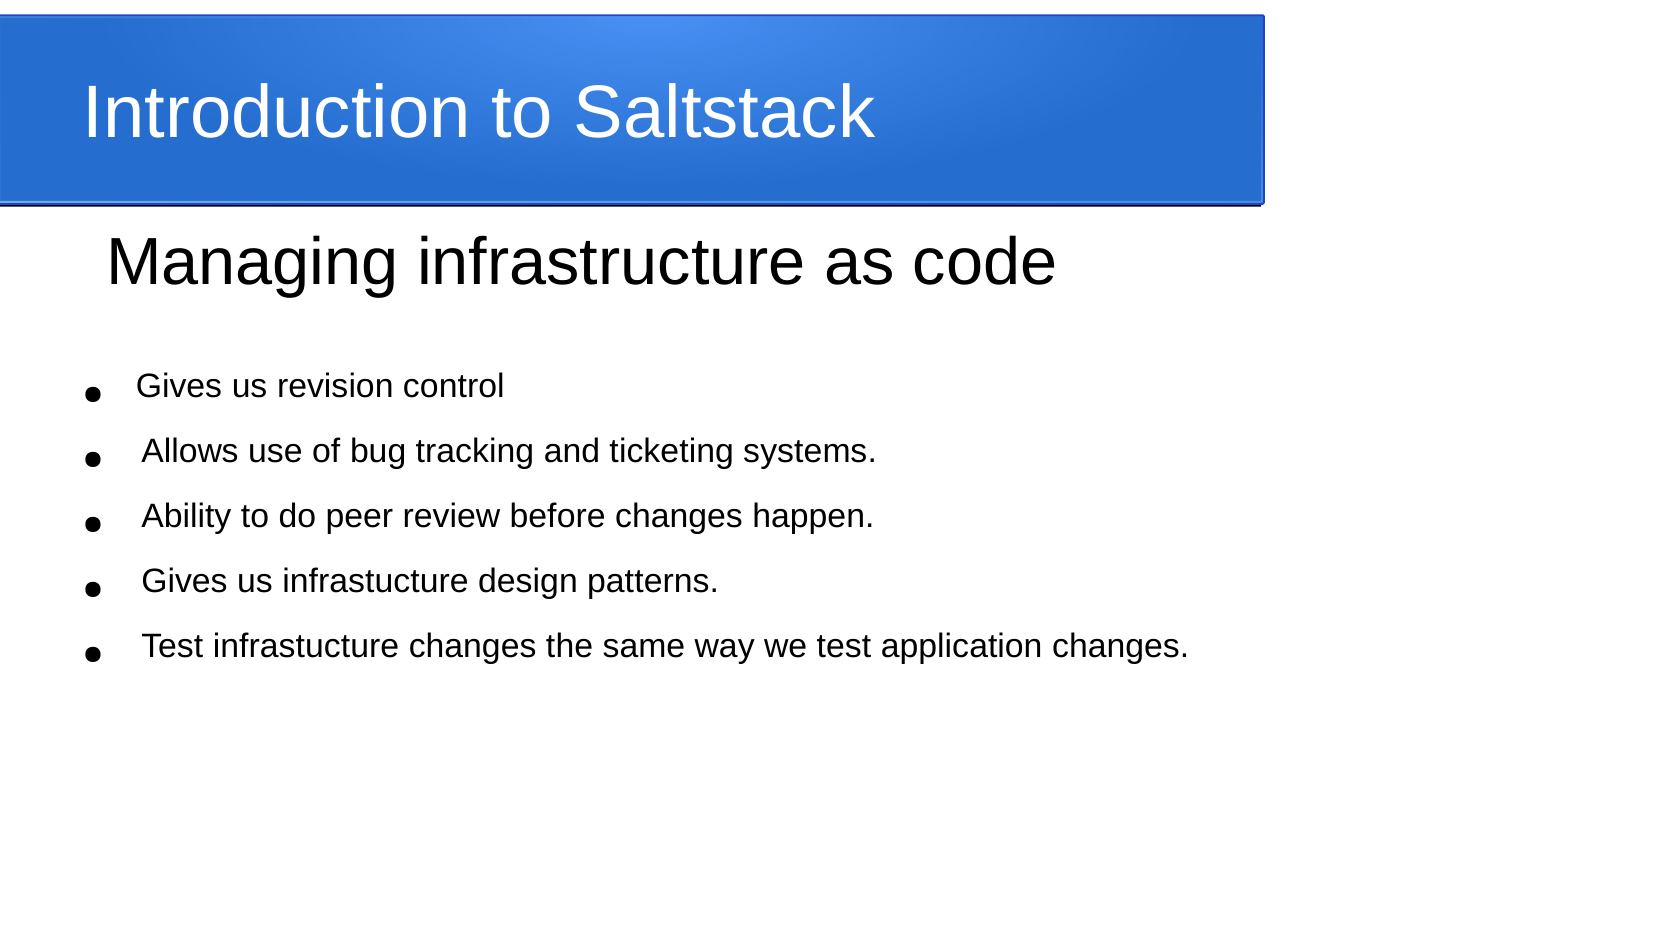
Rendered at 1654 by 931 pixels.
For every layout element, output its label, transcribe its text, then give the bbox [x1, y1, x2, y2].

subtitle Managing infrastructure as code Gives us revision control Allows use of bug tracking and ticketing systems. Ability to do peer review before changes happen. Gives us infrastucture design patterns. Test infrastucture changes the same way we test application changes. [82, 224, 1571, 764]
title Introduction to Saltstack [82, 35, 1235, 189]
